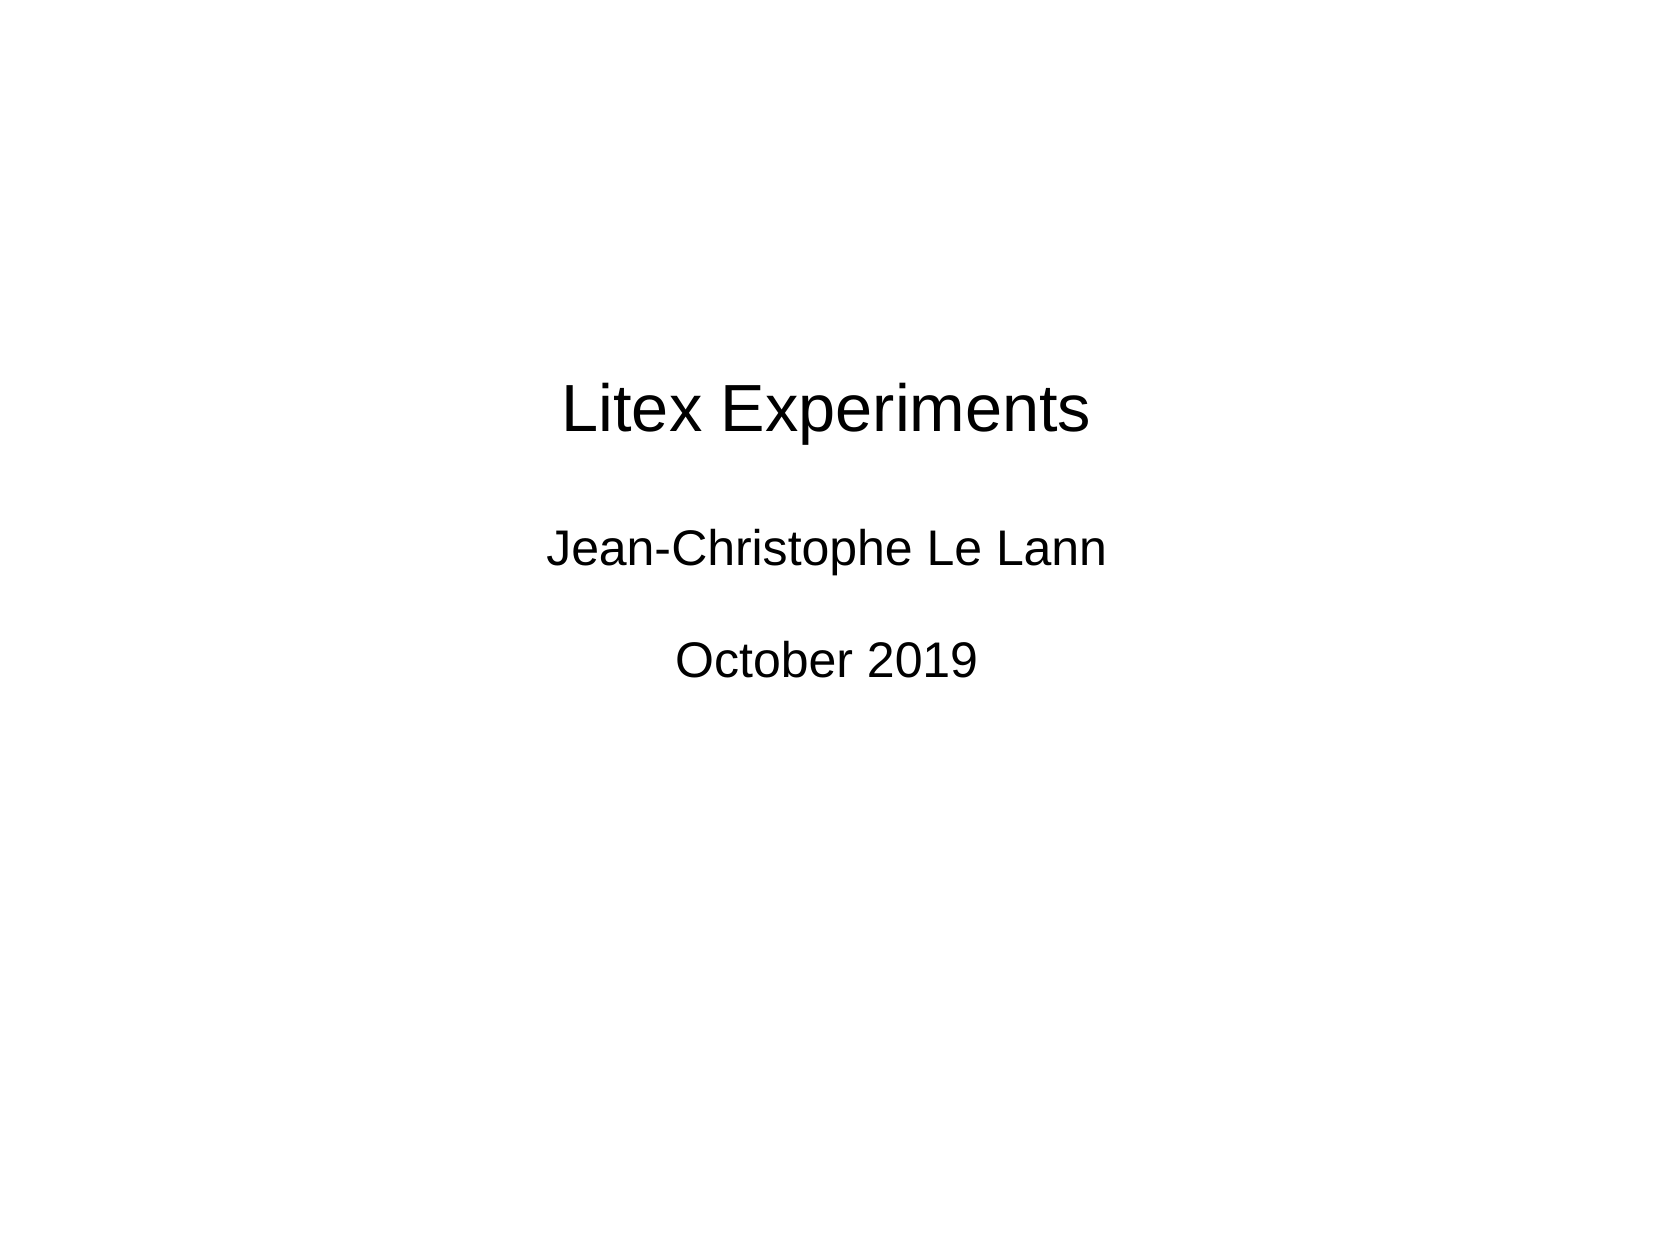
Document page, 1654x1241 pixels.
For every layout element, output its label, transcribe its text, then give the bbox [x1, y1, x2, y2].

subtitle Litex Experiments Jean-Christophe Le Lann October 2019 [82, 49, 1571, 1010]
